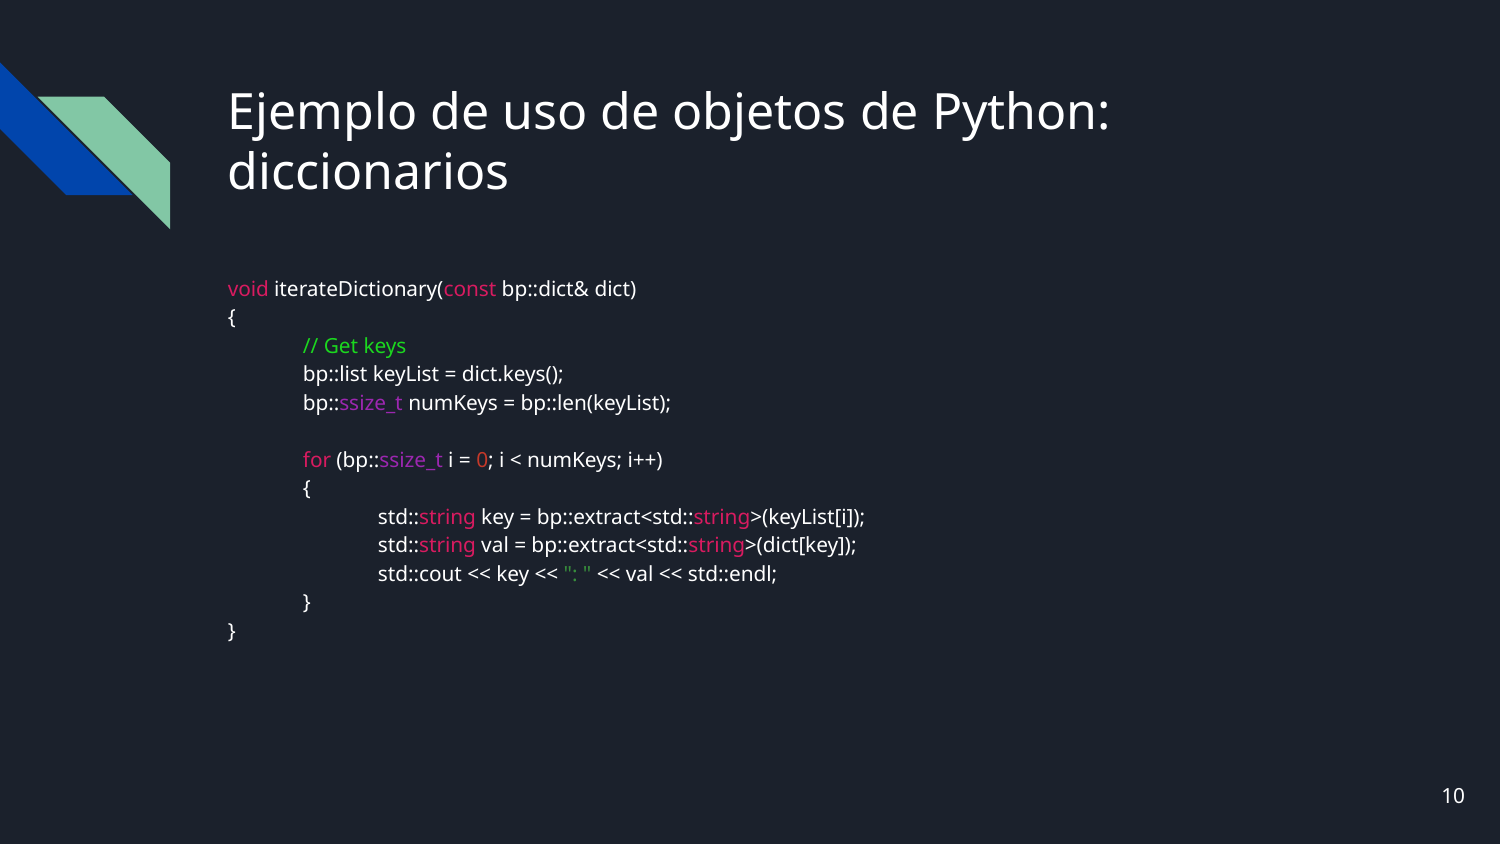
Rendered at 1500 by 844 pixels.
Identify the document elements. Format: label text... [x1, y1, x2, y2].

list void iterateDictionary(const bp::dict& dict) { // Get keys bp::list keyList = dict.keys(); bp::ssize_t numKeys = bp::len(keyList); for (bp::ssize_t i = 0; i < numKeys; i++) { std::string key = bp::extract<std::string>(keyList[i]); std::string val = bp::extract<std::string>(dict[key]); std::cout << key << ": " << val << std::endl; } } [212, 257, 1368, 735]
slide_number <number> [1389, 764, 1480, 830]
title Ejemplo de uso de objetos de Python: diccionarios [212, 64, 1368, 215]
